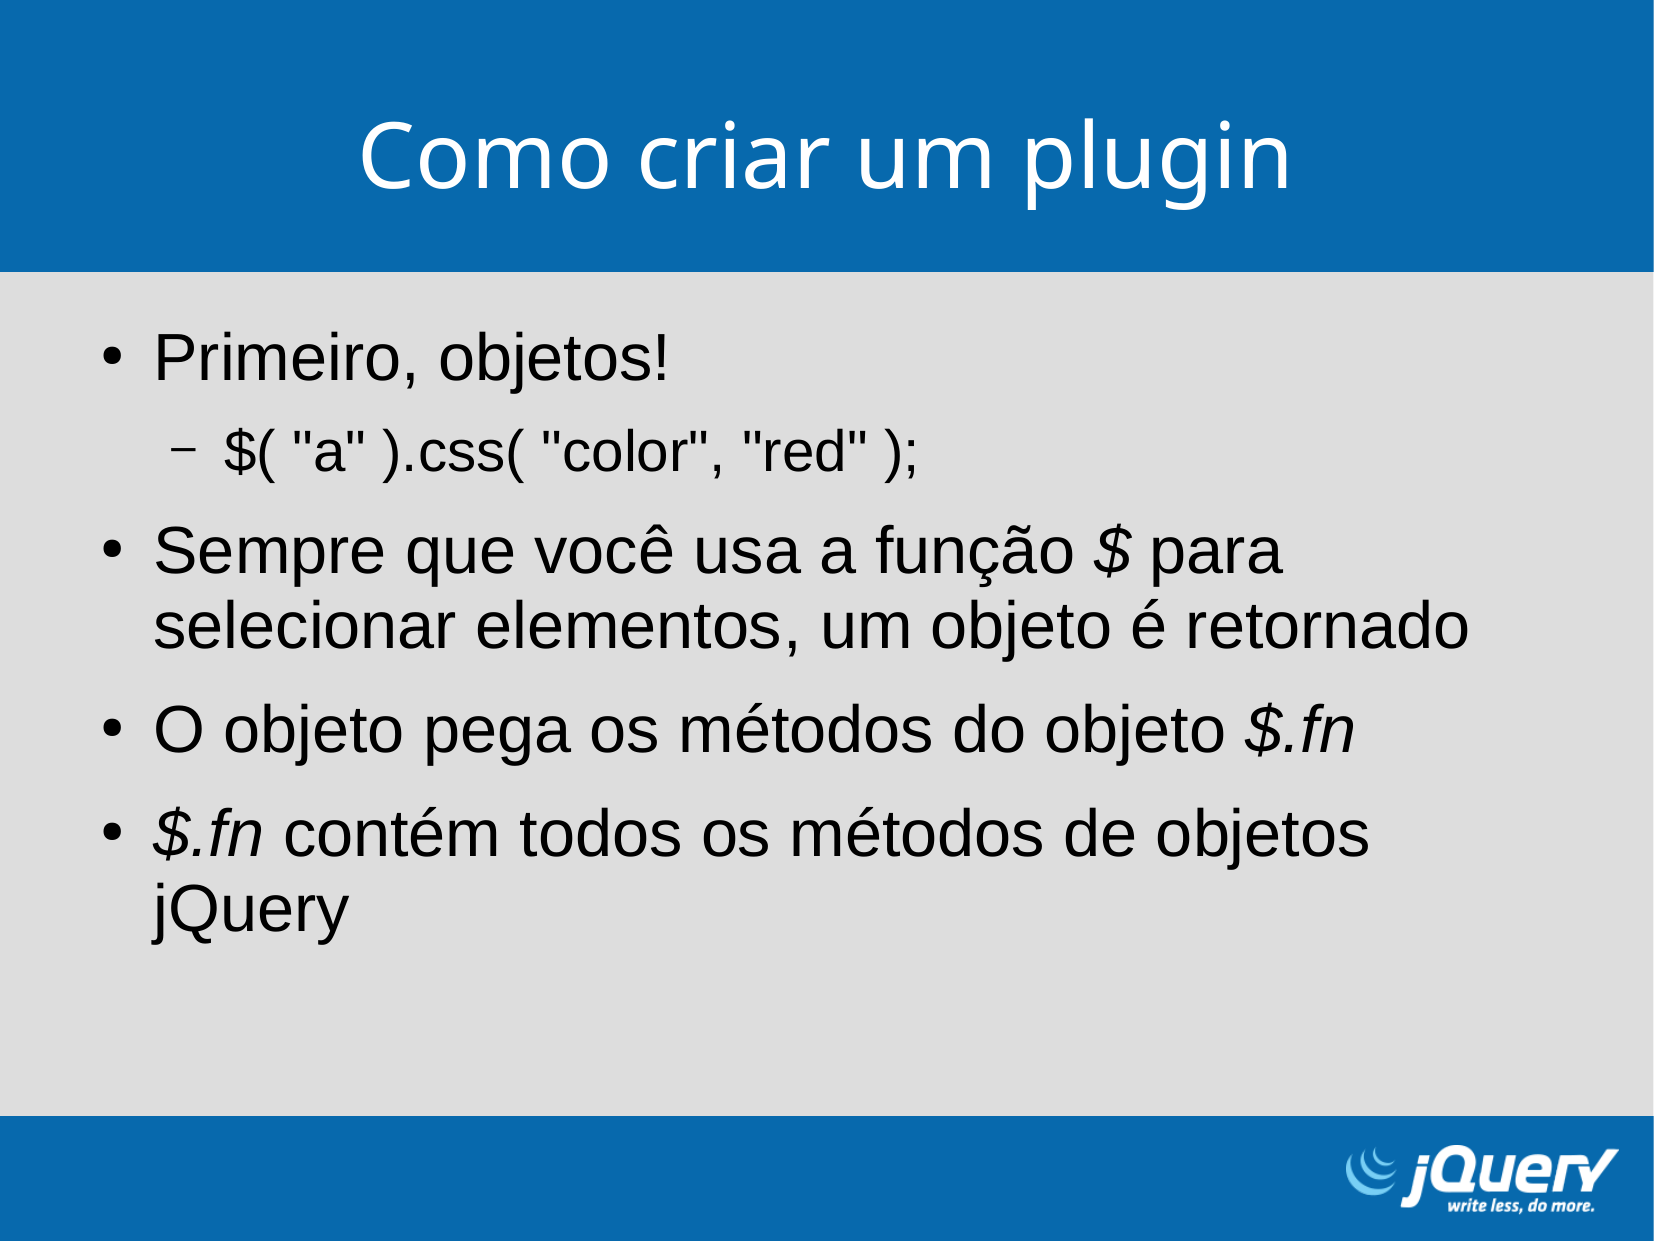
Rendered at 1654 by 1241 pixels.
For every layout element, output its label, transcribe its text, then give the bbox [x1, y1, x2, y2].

list Primeiro, objetos! $( "a" ).css( "color", "red" ); Sempre que você usa a função $ para selecionar elementos, um objeto é retornado O objeto pega os métodos do objeto $.fn $.fn contém todos os métodos de objetos jQuery [82, 320, 1571, 1040]
title Como criar um plugin [82, 49, 1571, 257]
picture [0, 1116, 1654, 1241]
picture [0, 0, 1654, 272]
